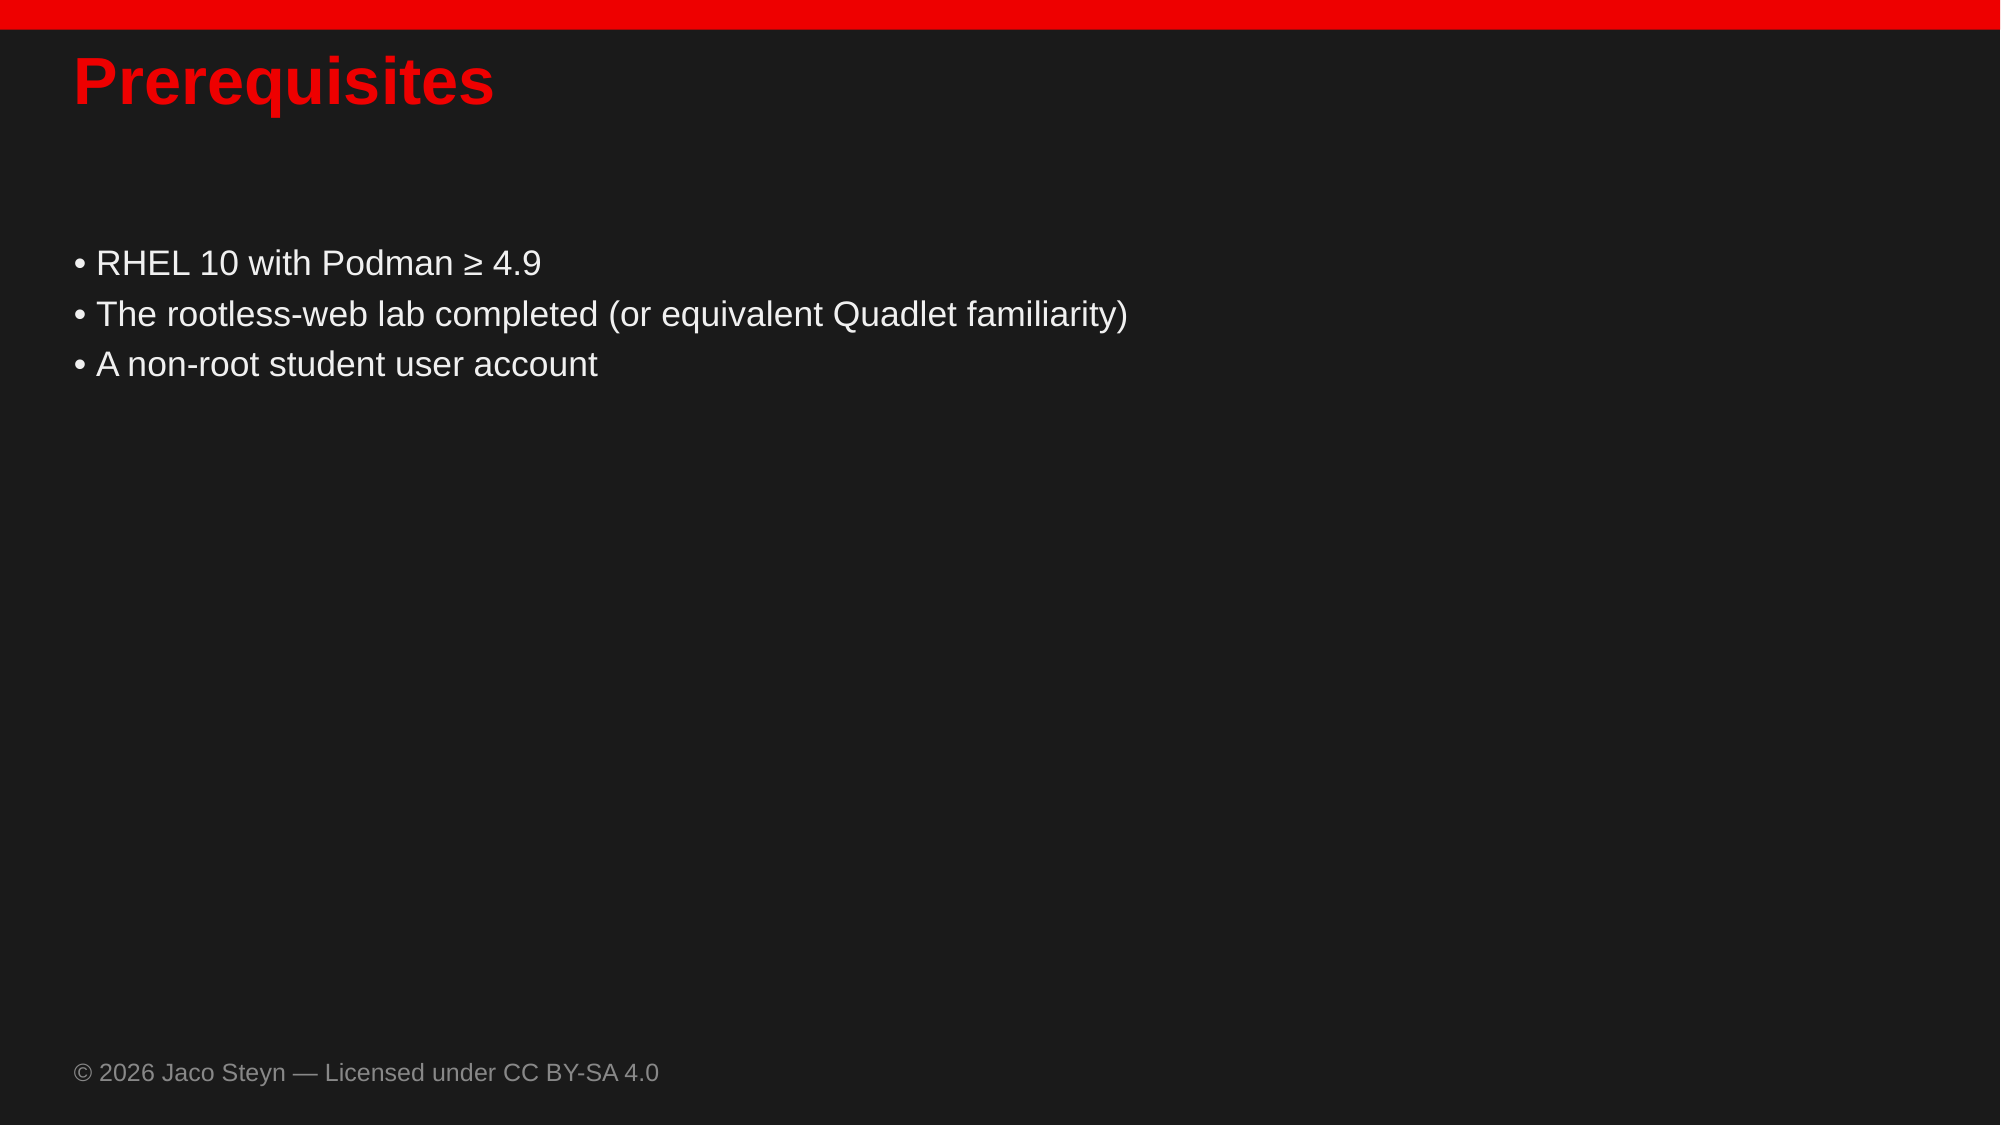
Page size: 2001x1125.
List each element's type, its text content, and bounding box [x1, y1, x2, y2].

text_box [0, 0, 2001, 30]
text_box © 2026 Jaco Steyn — Licensed under CC BY-SA 4.0 [59, 1051, 1942, 1093]
text_box Prerequisites [59, 36, 1942, 208]
text_box • RHEL 10 with Podman ≥ 4.9 • The rootless-web lab completed (or equivalent Quadlet familiarity) • A non-root student user account [59, 236, 1942, 1037]
